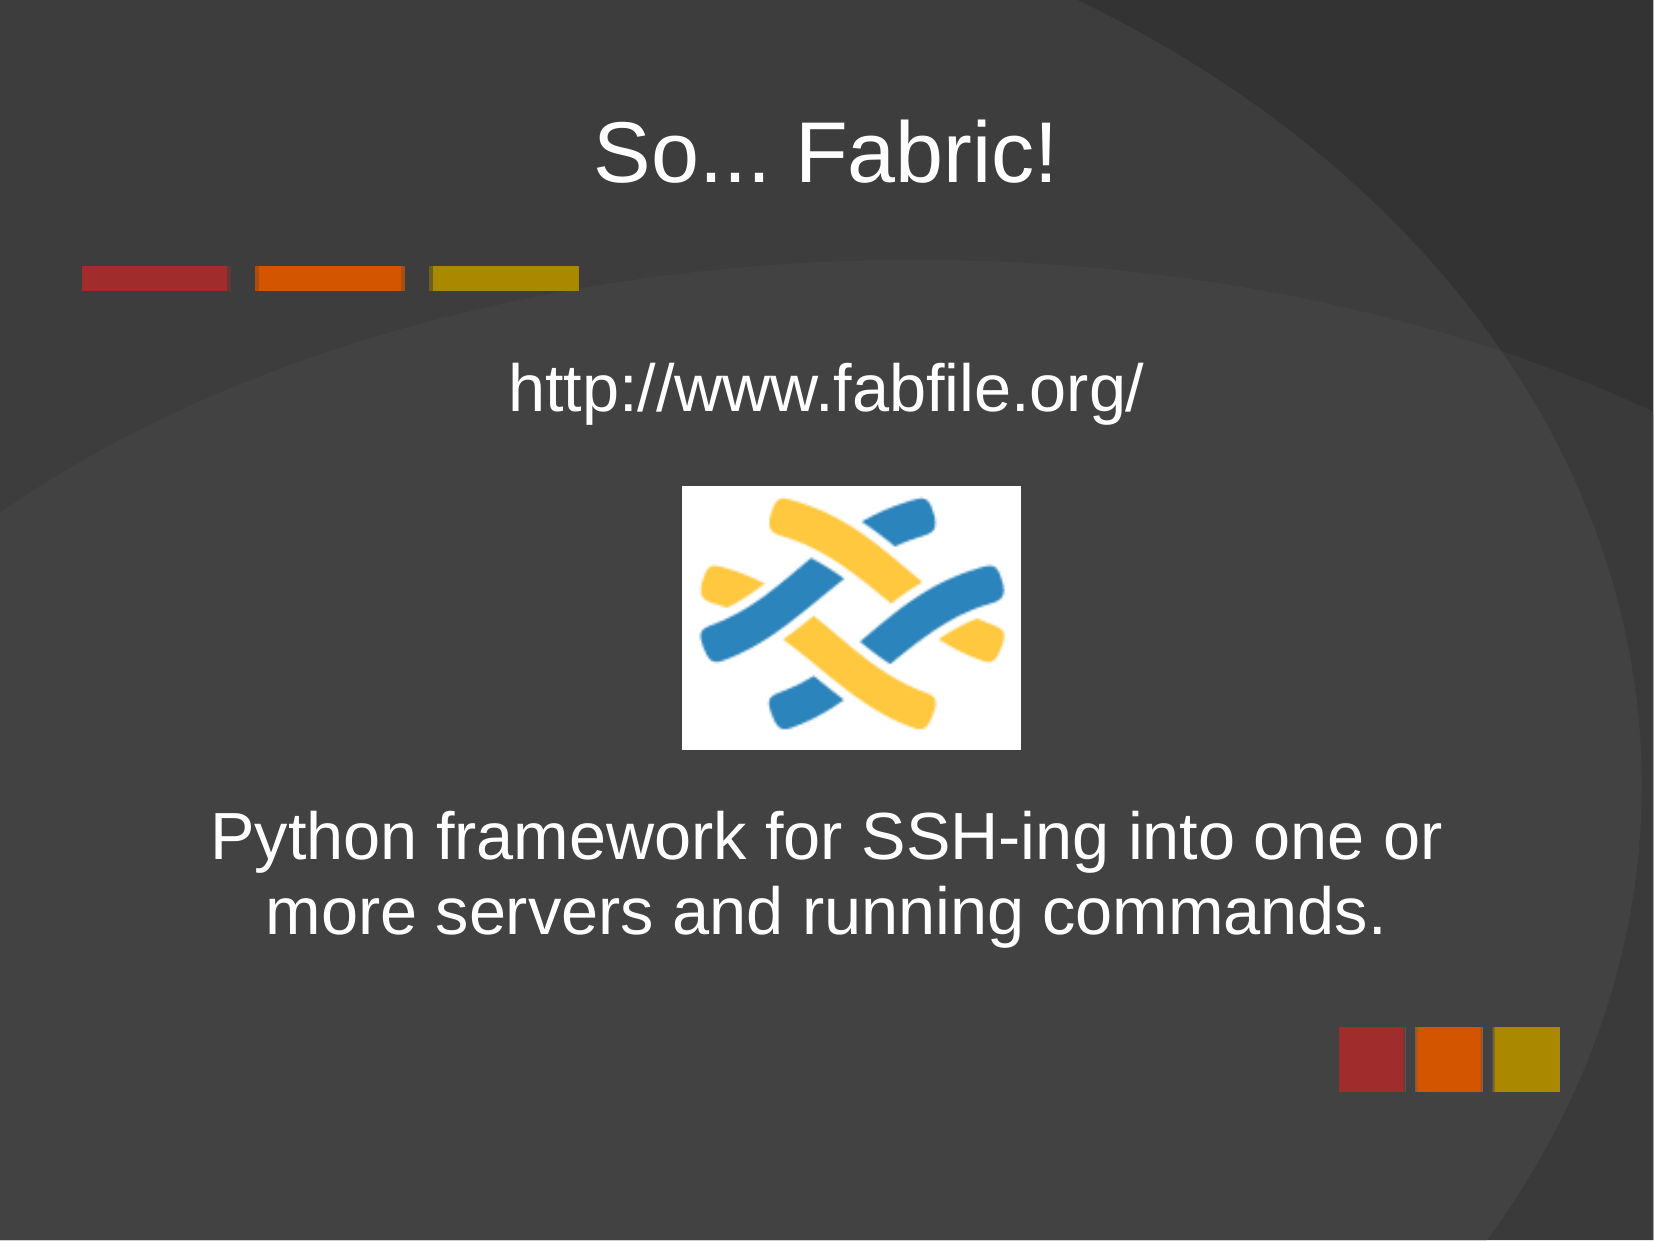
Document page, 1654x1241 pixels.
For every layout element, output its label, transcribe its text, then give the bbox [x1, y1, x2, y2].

subtitle http://www.fabfile.org/ Python framework for SSH-ing into one or more servers and running commands. [82, 290, 1571, 1010]
title So... Fabric! [82, 49, 1571, 257]
picture [82, 266, 579, 290]
picture [682, 486, 1021, 751]
picture [1339, 1027, 1560, 1092]
